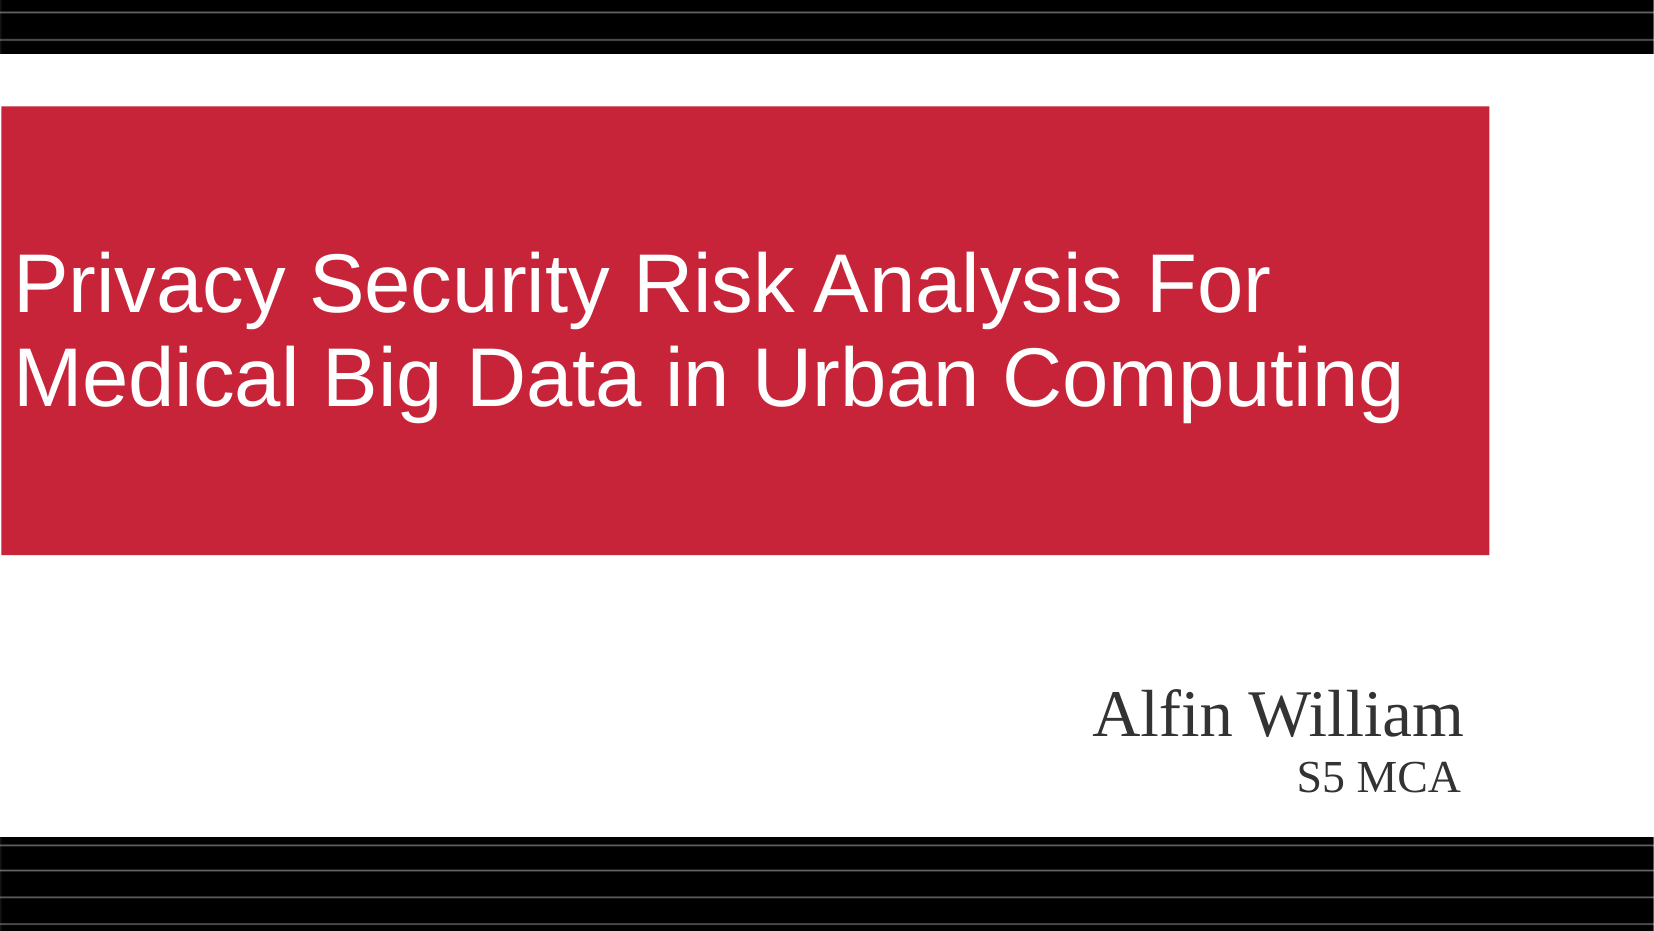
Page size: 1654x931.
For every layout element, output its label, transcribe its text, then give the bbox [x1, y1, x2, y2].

picture [0, 837, 1654, 931]
title Privacy Security Risk Analysis For Medical Big Data in Urban Computing [1, 106, 1490, 556]
subtitle Alfin William S5 MCA [614, 602, 1501, 854]
picture [0, 0, 1654, 54]
